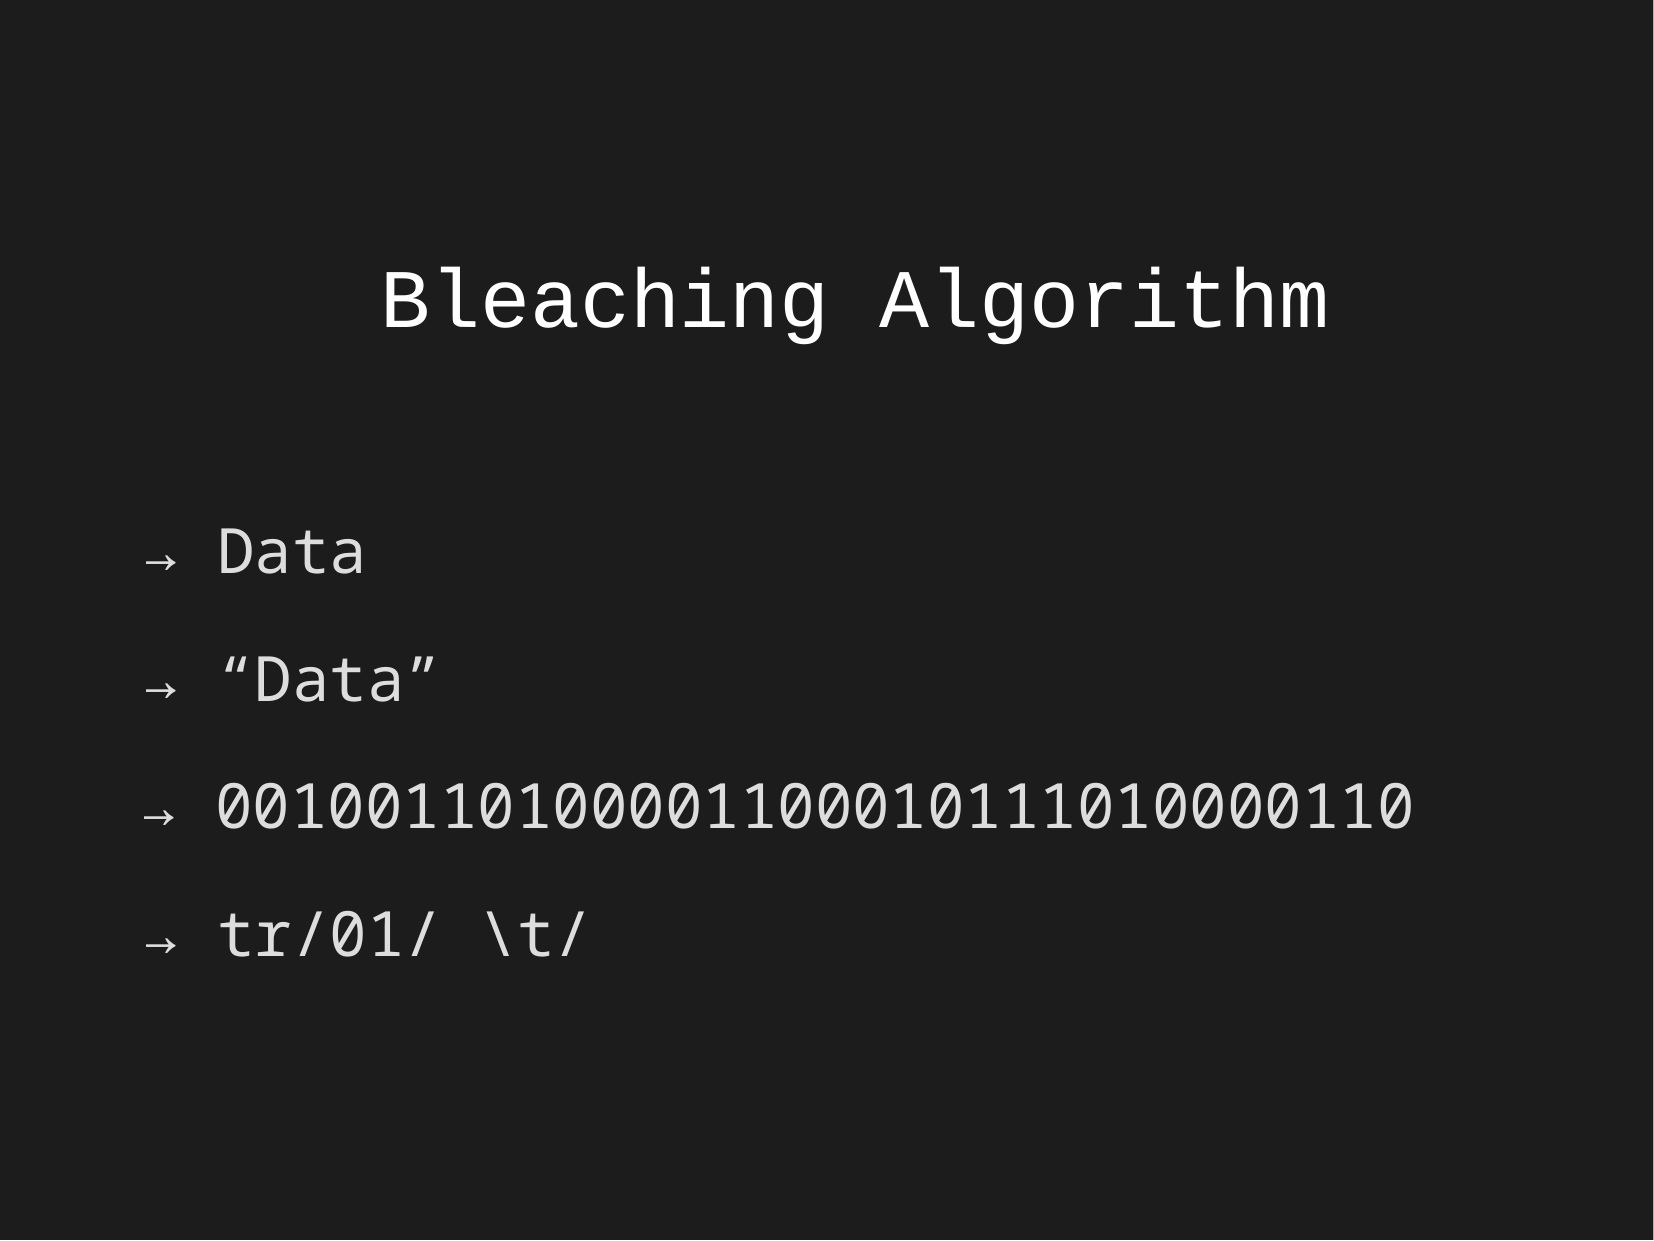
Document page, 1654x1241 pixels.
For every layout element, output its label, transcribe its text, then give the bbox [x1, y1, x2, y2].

text_box Bleaching Algorithm → Data → “Data” → 00100110100001100010111010000110 → tr/01/ \t/ [90, 250, 1621, 985]
